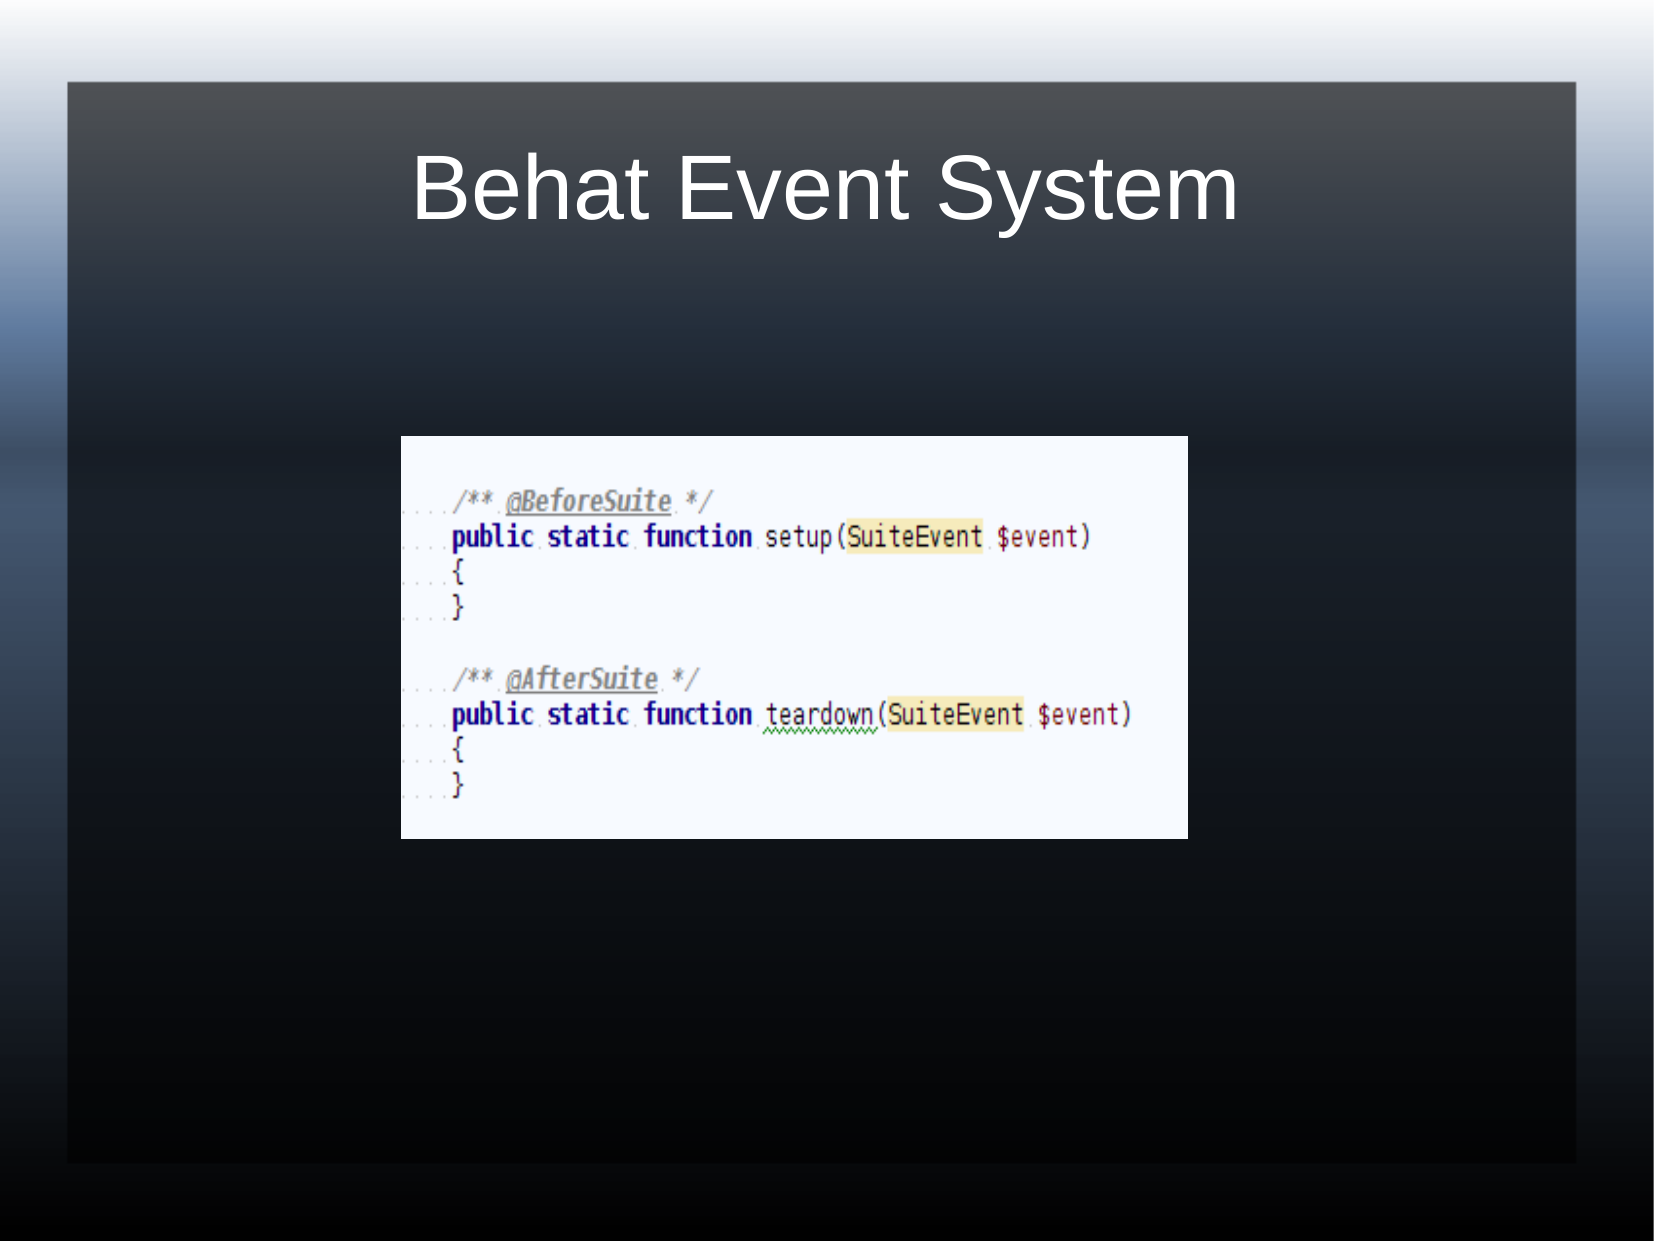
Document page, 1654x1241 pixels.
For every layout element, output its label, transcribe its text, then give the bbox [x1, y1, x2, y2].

title Behat Event System [82, 84, 1571, 292]
picture [0, 0, 1654, 1241]
